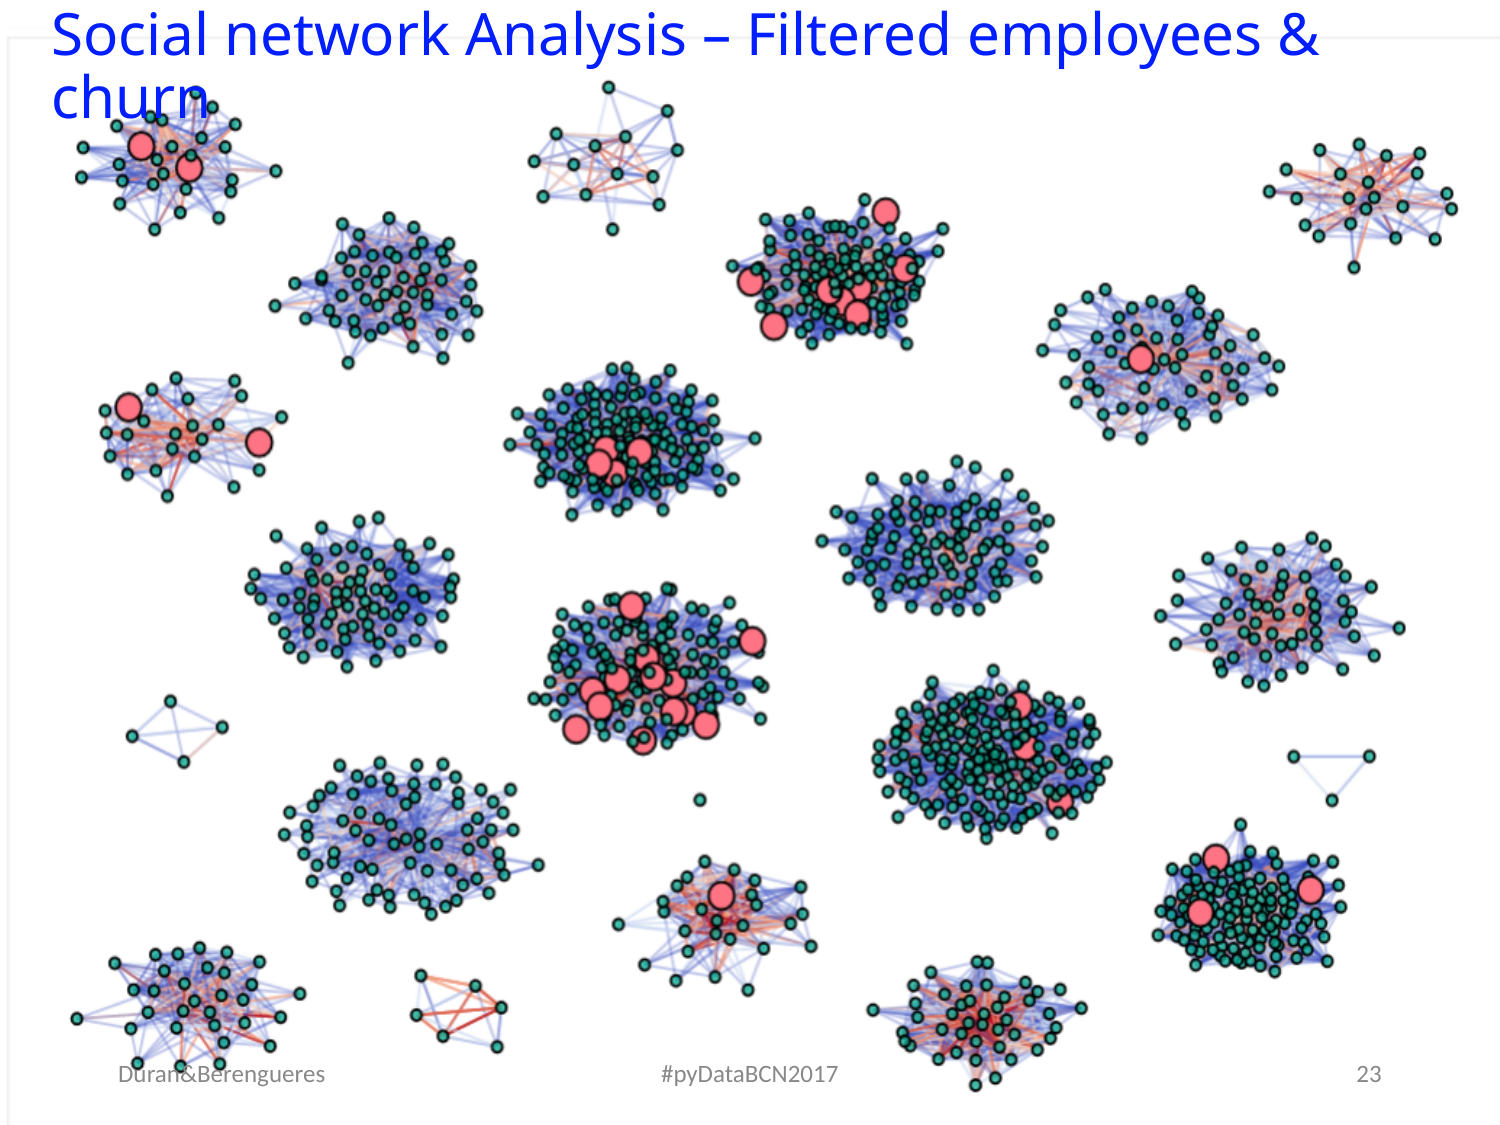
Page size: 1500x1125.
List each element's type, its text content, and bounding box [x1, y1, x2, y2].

footer #pyDataBCN2017 [496, 1042, 1004, 1103]
slide_number <number> [1059, 1042, 1397, 1103]
picture [125, 110, 139, 114]
title Social network Analysis – Filtered employees & churn [36, 27, 1464, 110]
slide_number Duran&Berengueres [103, 1042, 441, 1103]
picture [0, 27, 1500, 1125]
